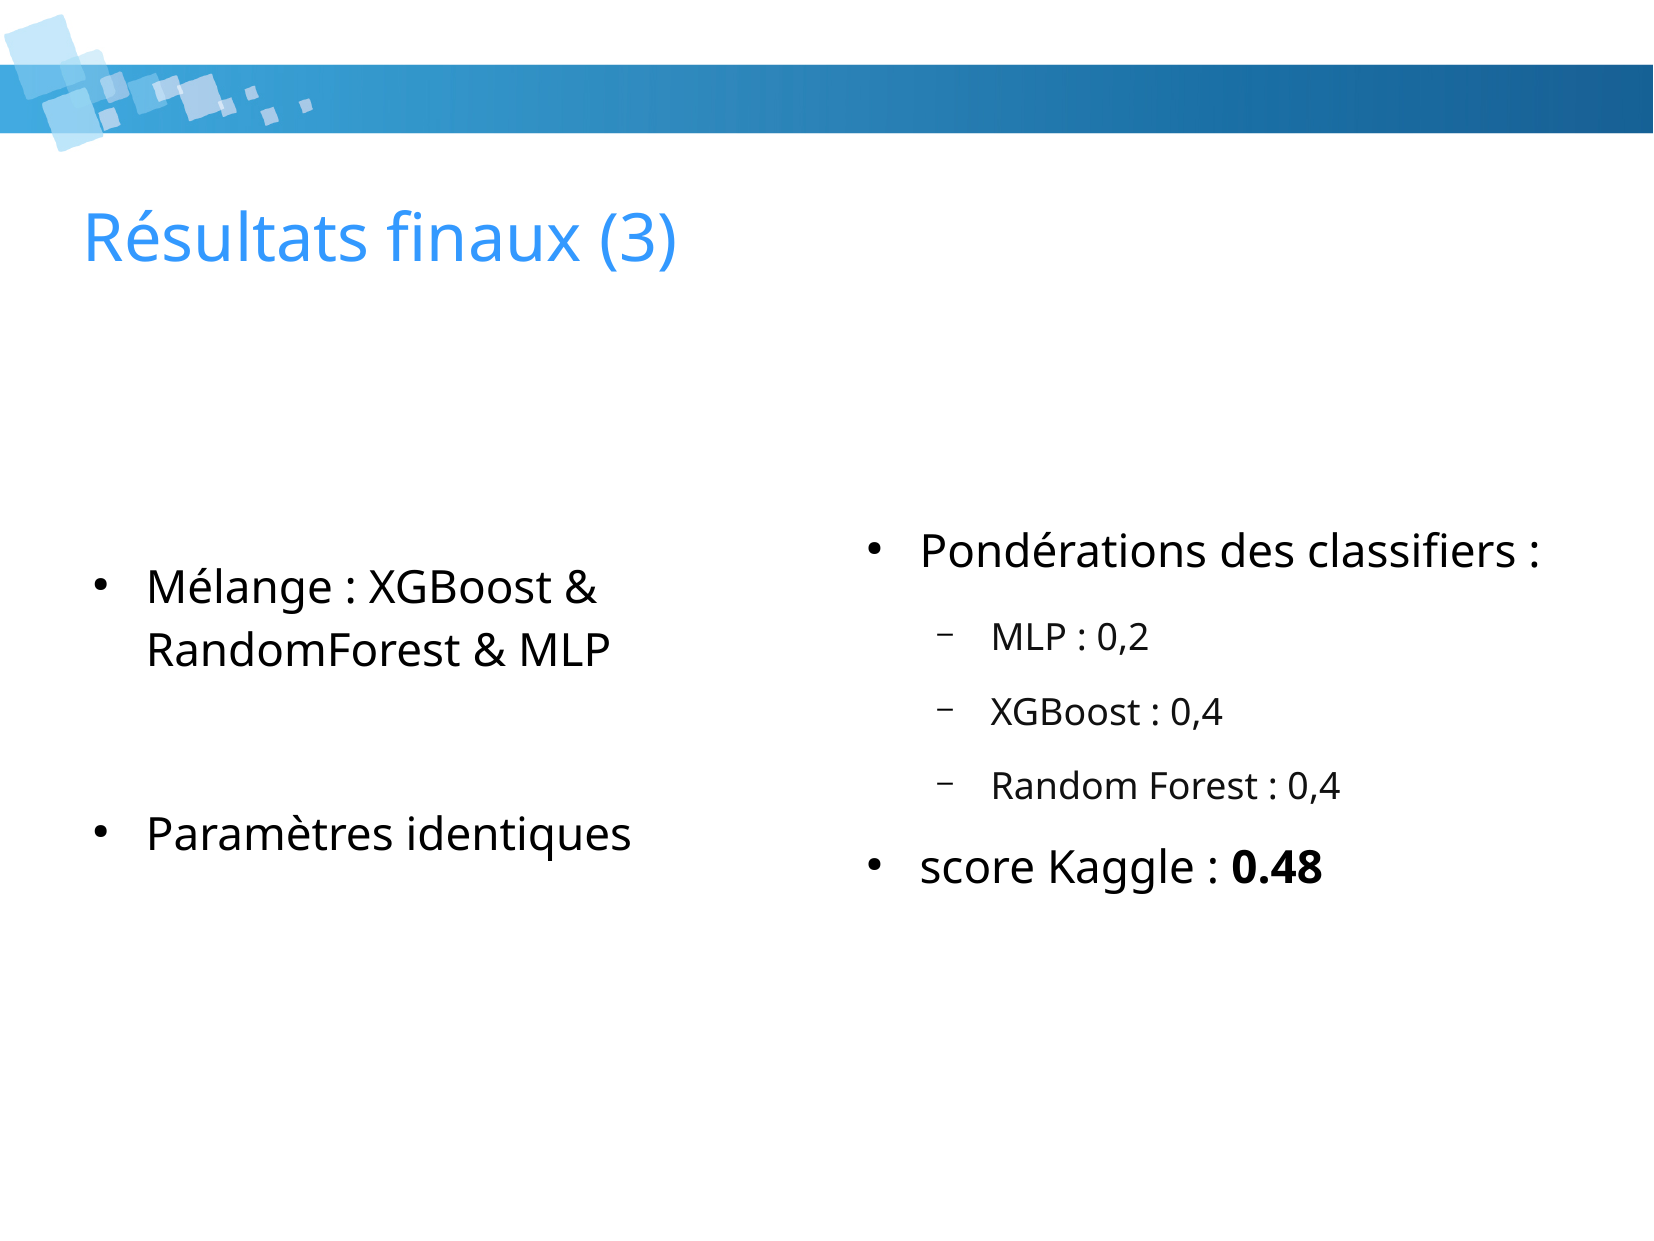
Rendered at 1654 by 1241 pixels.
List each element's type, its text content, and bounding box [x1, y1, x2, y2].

title Résultats finaux (3) [82, 132, 1571, 340]
list Pondérations des classifiers : MLP : 0,2 XGBoost : 0,4 Random Forest : 0,4 score Kaggle : 0.48 [848, 426, 1576, 901]
list Mélange : XGBoost & RandomForest & MLP Paramètres identiques [75, 554, 802, 901]
picture [0, 0, 1653, 1238]
